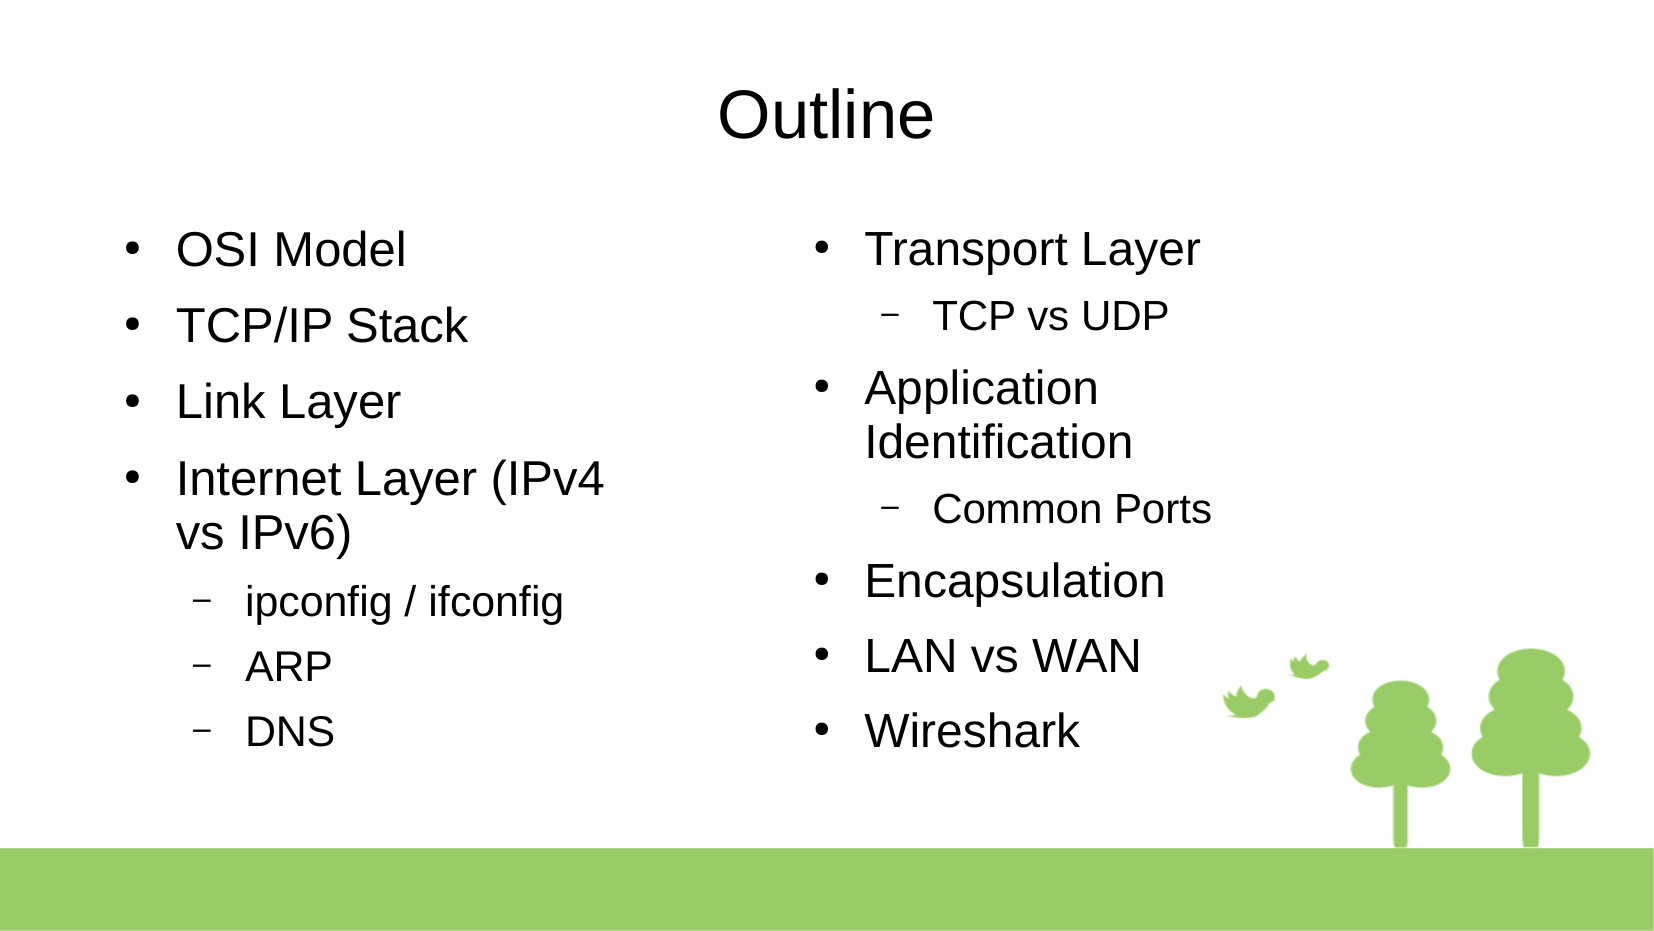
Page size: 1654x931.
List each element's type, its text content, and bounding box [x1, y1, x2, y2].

picture [0, 0, 1654, 931]
list Transport Layer TCP vs UDP Application Identification Common Ports Encapsulation LAN vs WAN Wireshark [796, 221, 1344, 762]
list OSI Model TCP/IP Stack Link Layer Internet Layer (IPv4 vs IPv6) ipconfig / ifconfig ARP DNS [106, 221, 654, 762]
title Outline [82, 37, 1571, 193]
